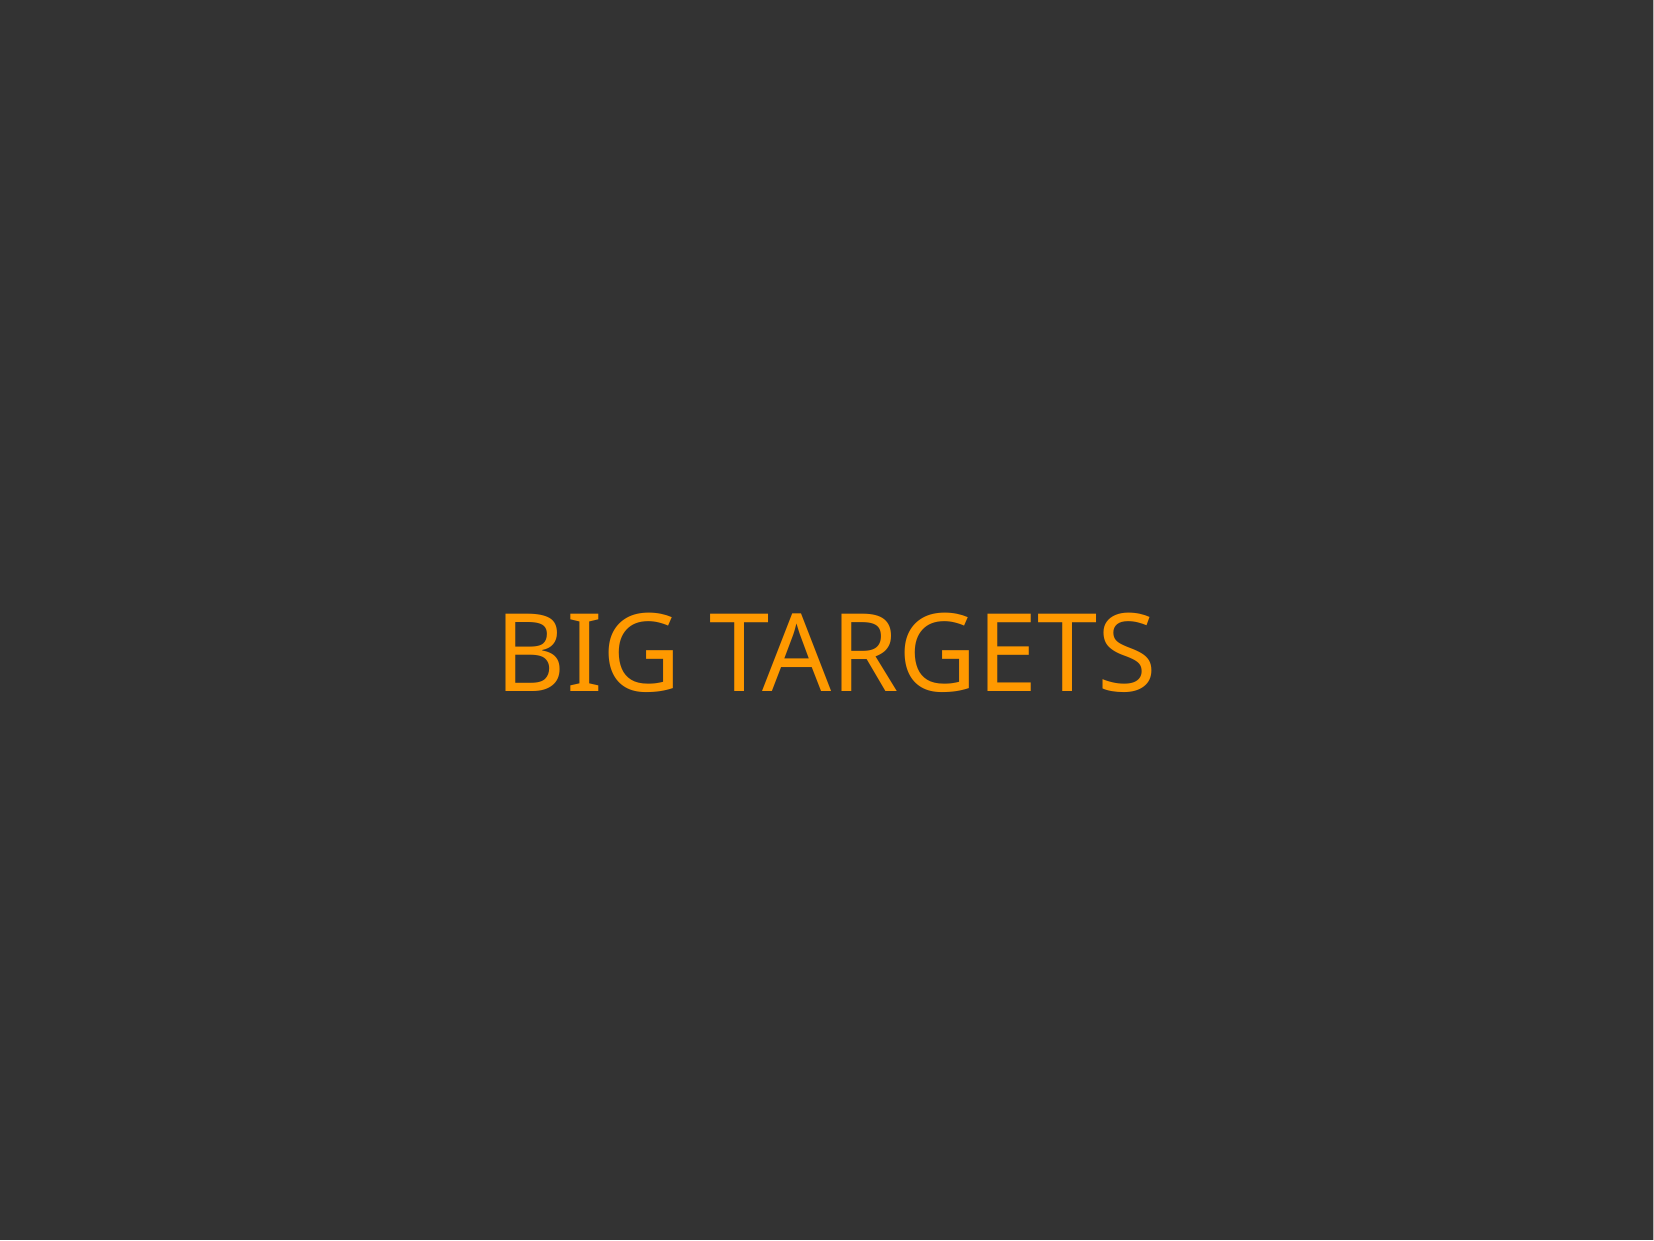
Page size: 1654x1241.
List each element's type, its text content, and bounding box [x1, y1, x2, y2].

subtitle BIG TARGETS [82, 290, 1571, 1010]
